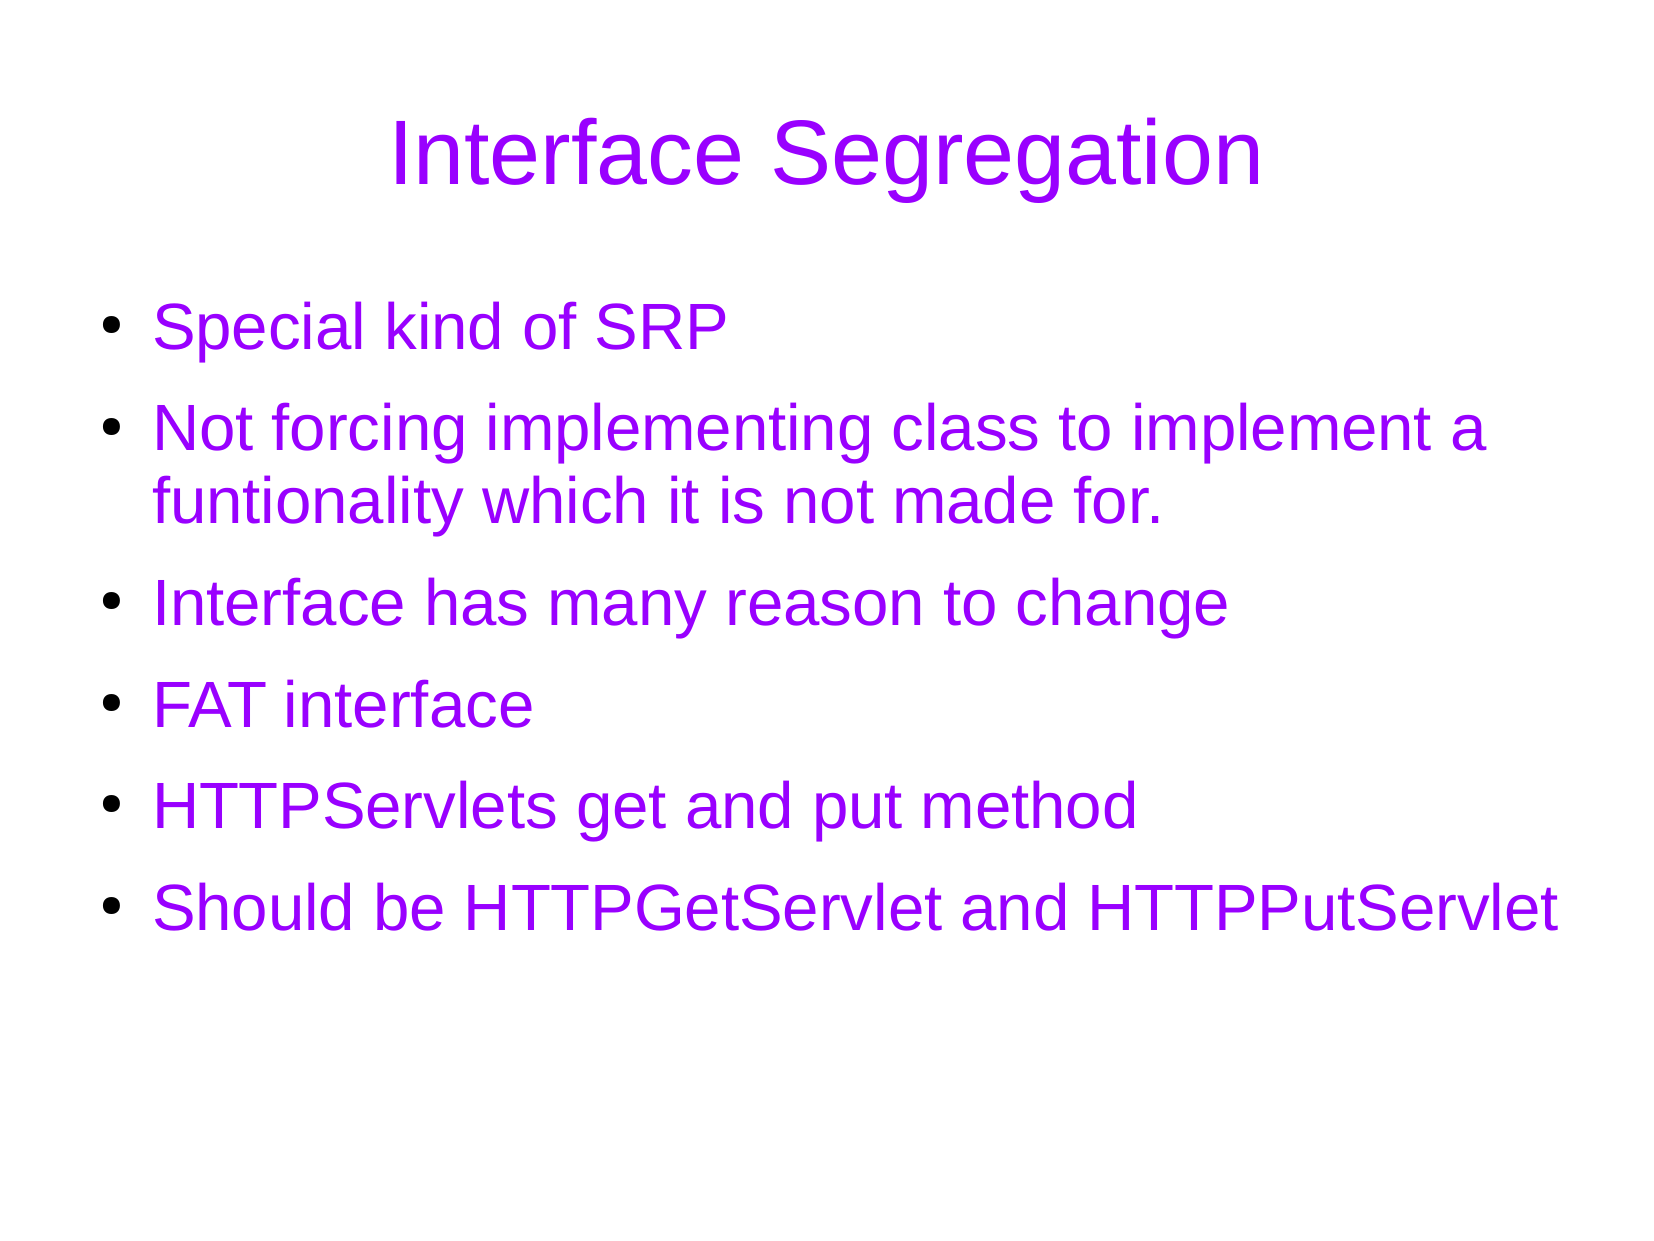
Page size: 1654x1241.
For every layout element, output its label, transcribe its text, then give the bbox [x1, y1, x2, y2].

title Interface Segregation [82, 49, 1571, 257]
list Special kind of SRP Not forcing implementing class to implement a funtionality which it is not made for. Interface has many reason to change FAT interface HTTPServlets get and put method Should be HTTPGetServlet and HTTPPutServlet [82, 290, 1571, 1010]
